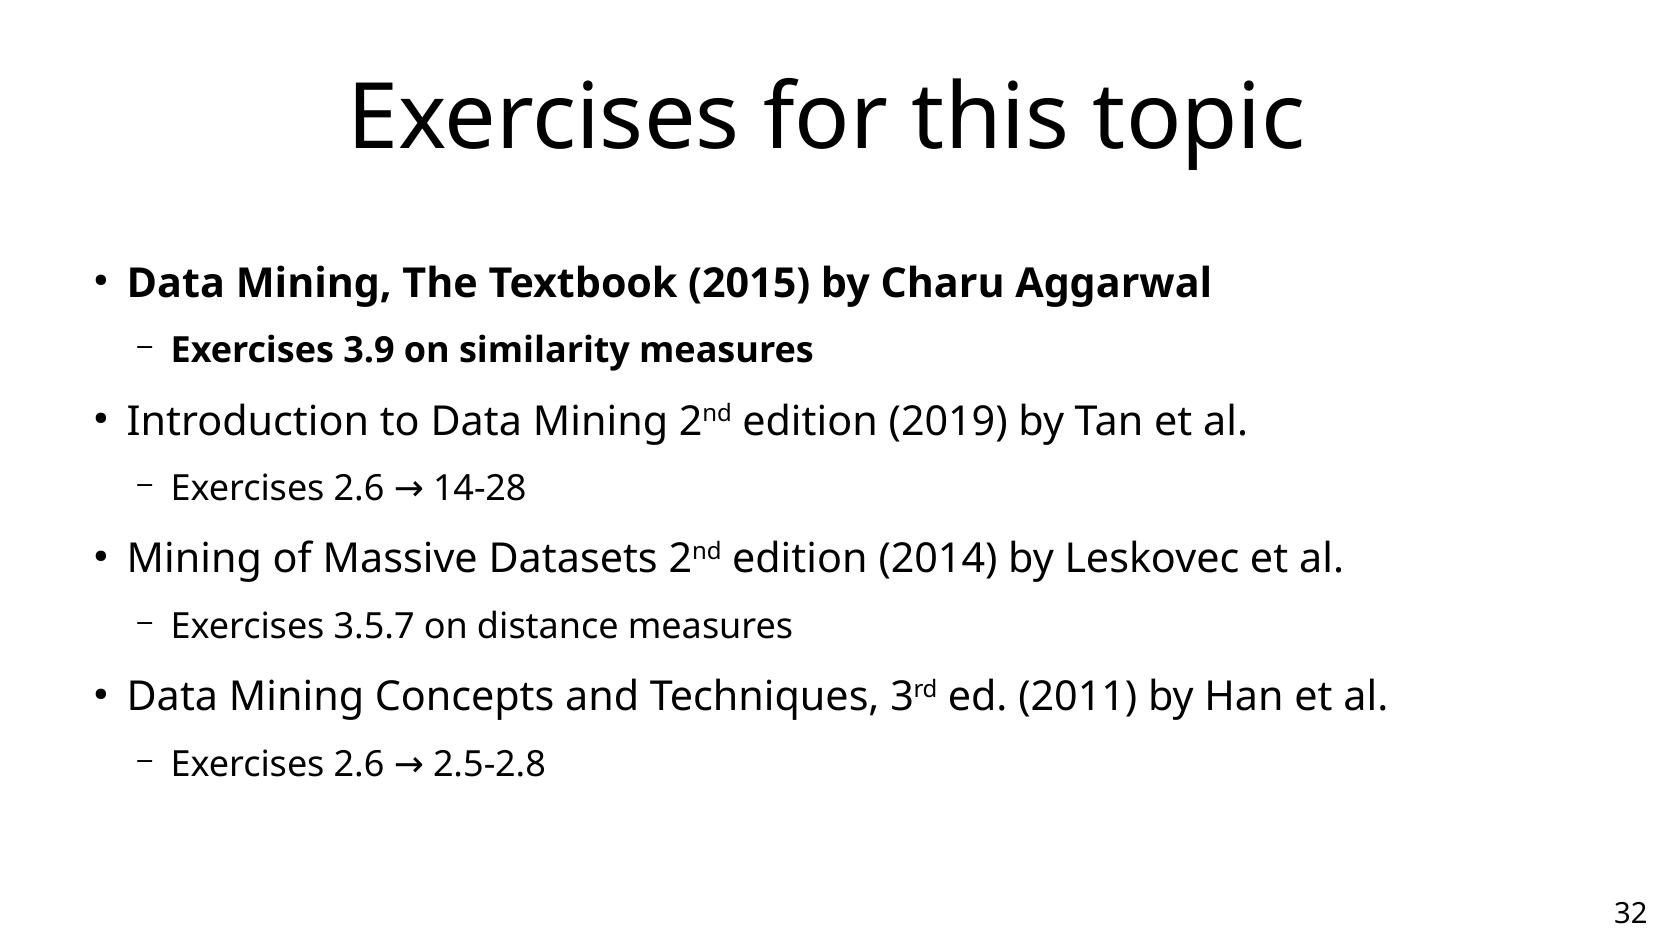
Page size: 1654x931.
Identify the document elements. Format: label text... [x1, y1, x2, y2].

list Data Mining, The Textbook (2015) by Charu Aggarwal Exercises 3.9 on similarity measures Introduction to Data Mining 2nd edition (2019) by Tan et al. Exercises 2.6 → 14-28 Mining of Massive Datasets 2nd edition (2014) by Leskovec et al. Exercises 3.5.7 on distance measures Data Mining Concepts and Techniques, 3rd ed. (2011) by Han et al. Exercises 2.6 → 2.5-2.8 [82, 253, 1571, 793]
title Exercises for this topic [82, 1, 1571, 226]
